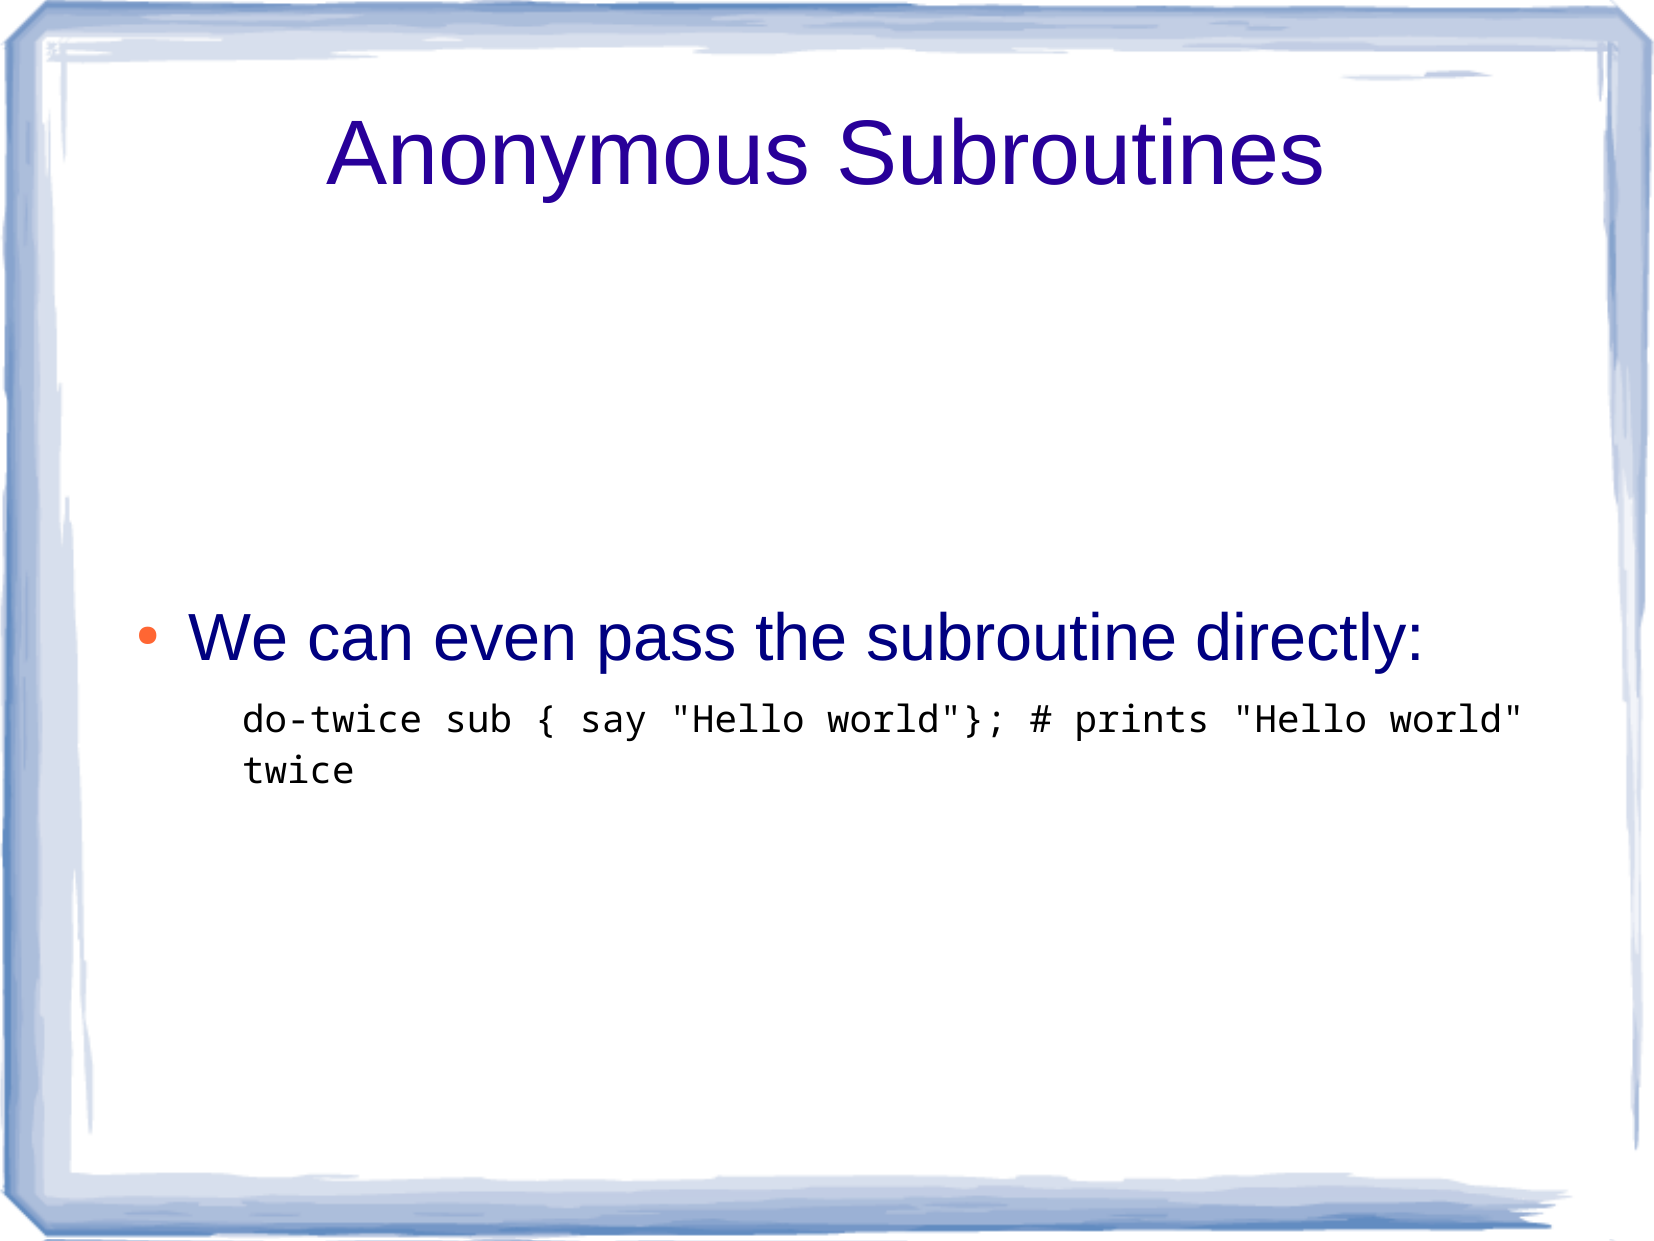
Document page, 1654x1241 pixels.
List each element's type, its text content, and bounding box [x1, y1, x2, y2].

list We can even pass the subroutine directly: do-twice sub { say "Hello world"}; # prints "Hello world" twice [118, 242, 1571, 1137]
picture [0, 0, 1654, 1241]
title Anonymous Subroutines [82, 49, 1571, 257]
